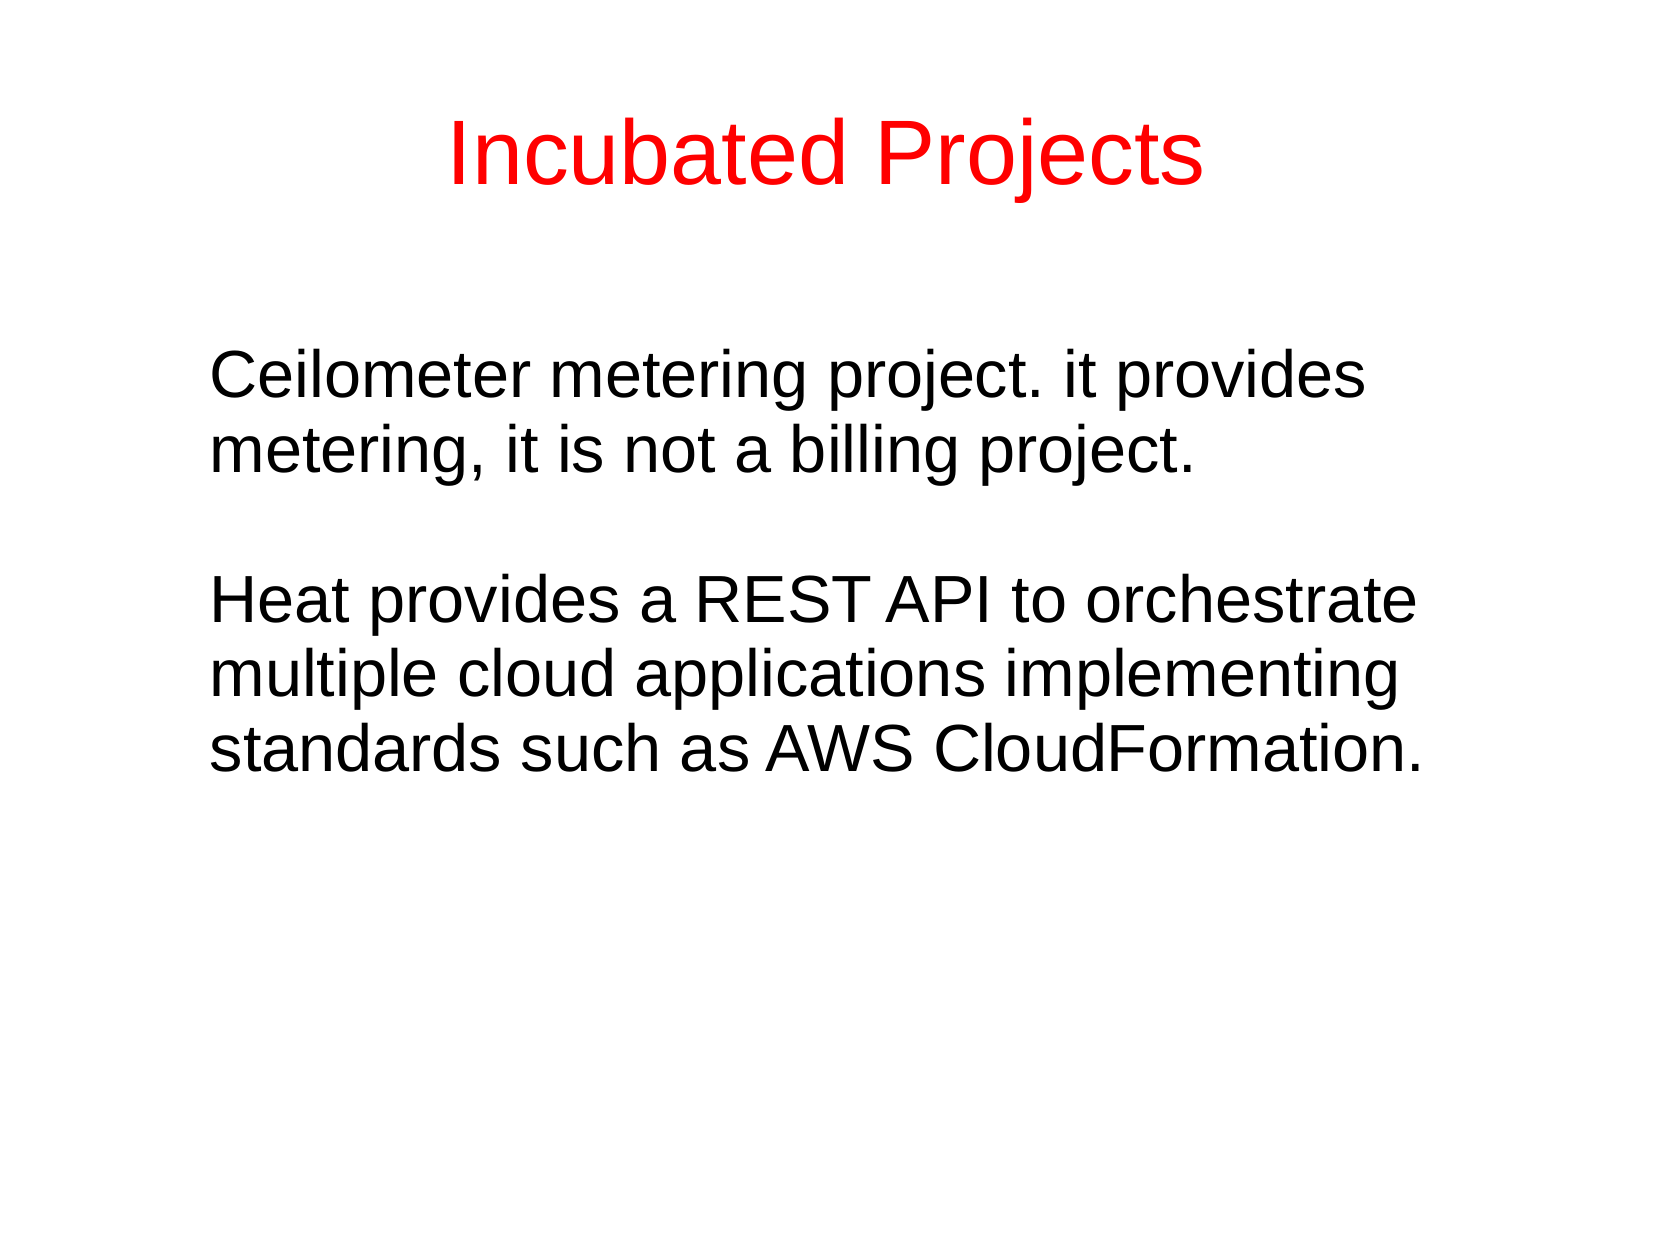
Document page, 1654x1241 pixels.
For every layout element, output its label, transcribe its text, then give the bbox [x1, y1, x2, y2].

title Incubated Projects [82, 56, 1571, 250]
text_box Ceilometer metering project. it provides metering, it is not a billing project. Heat provides a REST API to orchestrate multiple cloud applications implementing standards such as AWS CloudFormation. [195, 330, 1457, 953]
